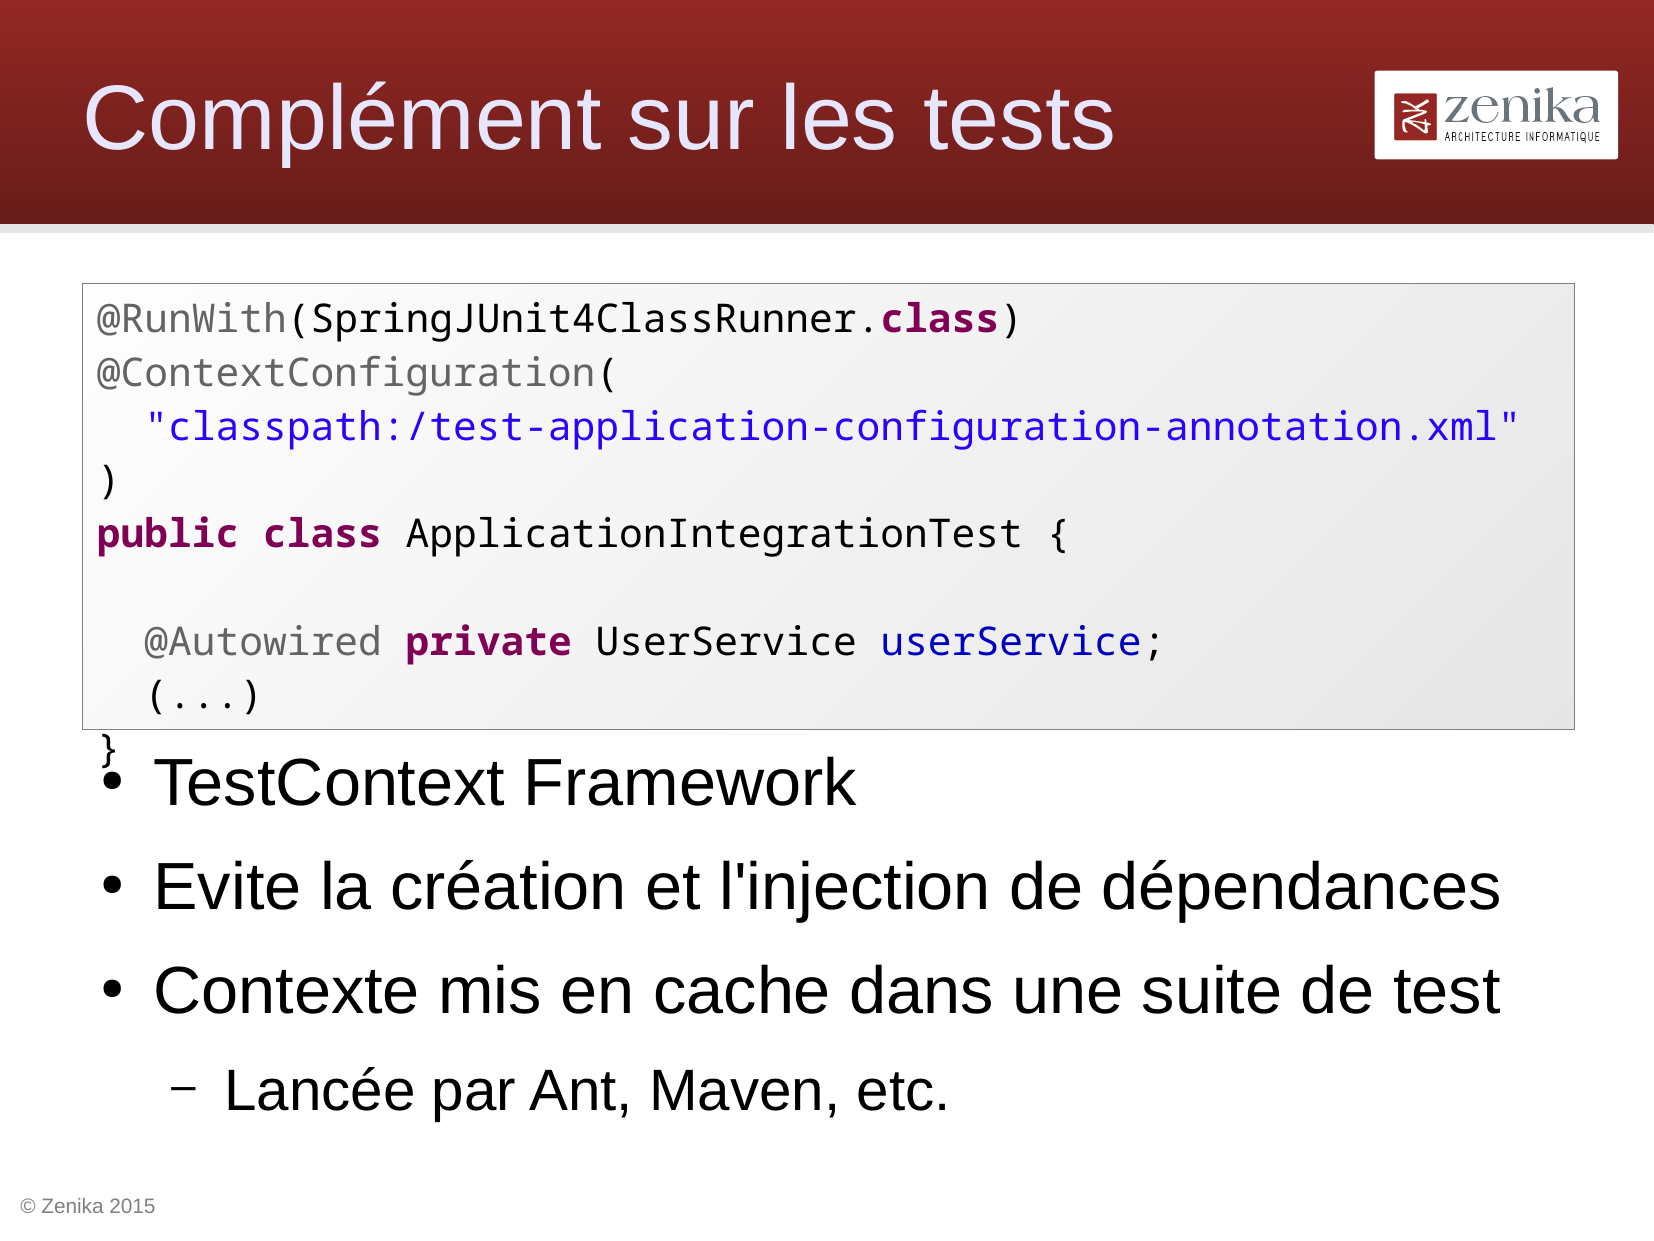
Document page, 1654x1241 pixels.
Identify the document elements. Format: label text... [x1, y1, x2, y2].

title Complément sur les tests [82, 13, 1571, 222]
text_box @RunWith(SpringJUnit4ClassRunner.class) @ContextConfiguration( "classpath:/test-application-configuration-annotation.xml" ) public class ApplicationIntegrationTest { @Autowired private UserService userService; (...) } [82, 283, 1575, 730]
list TestContext Framework Evite la création et l'injection de dépendances Contexte mis en cache dans une suite de test Lancée par Ant, Maven, etc. [82, 744, 1538, 1241]
picture [1571, 82, 1600, 149]
